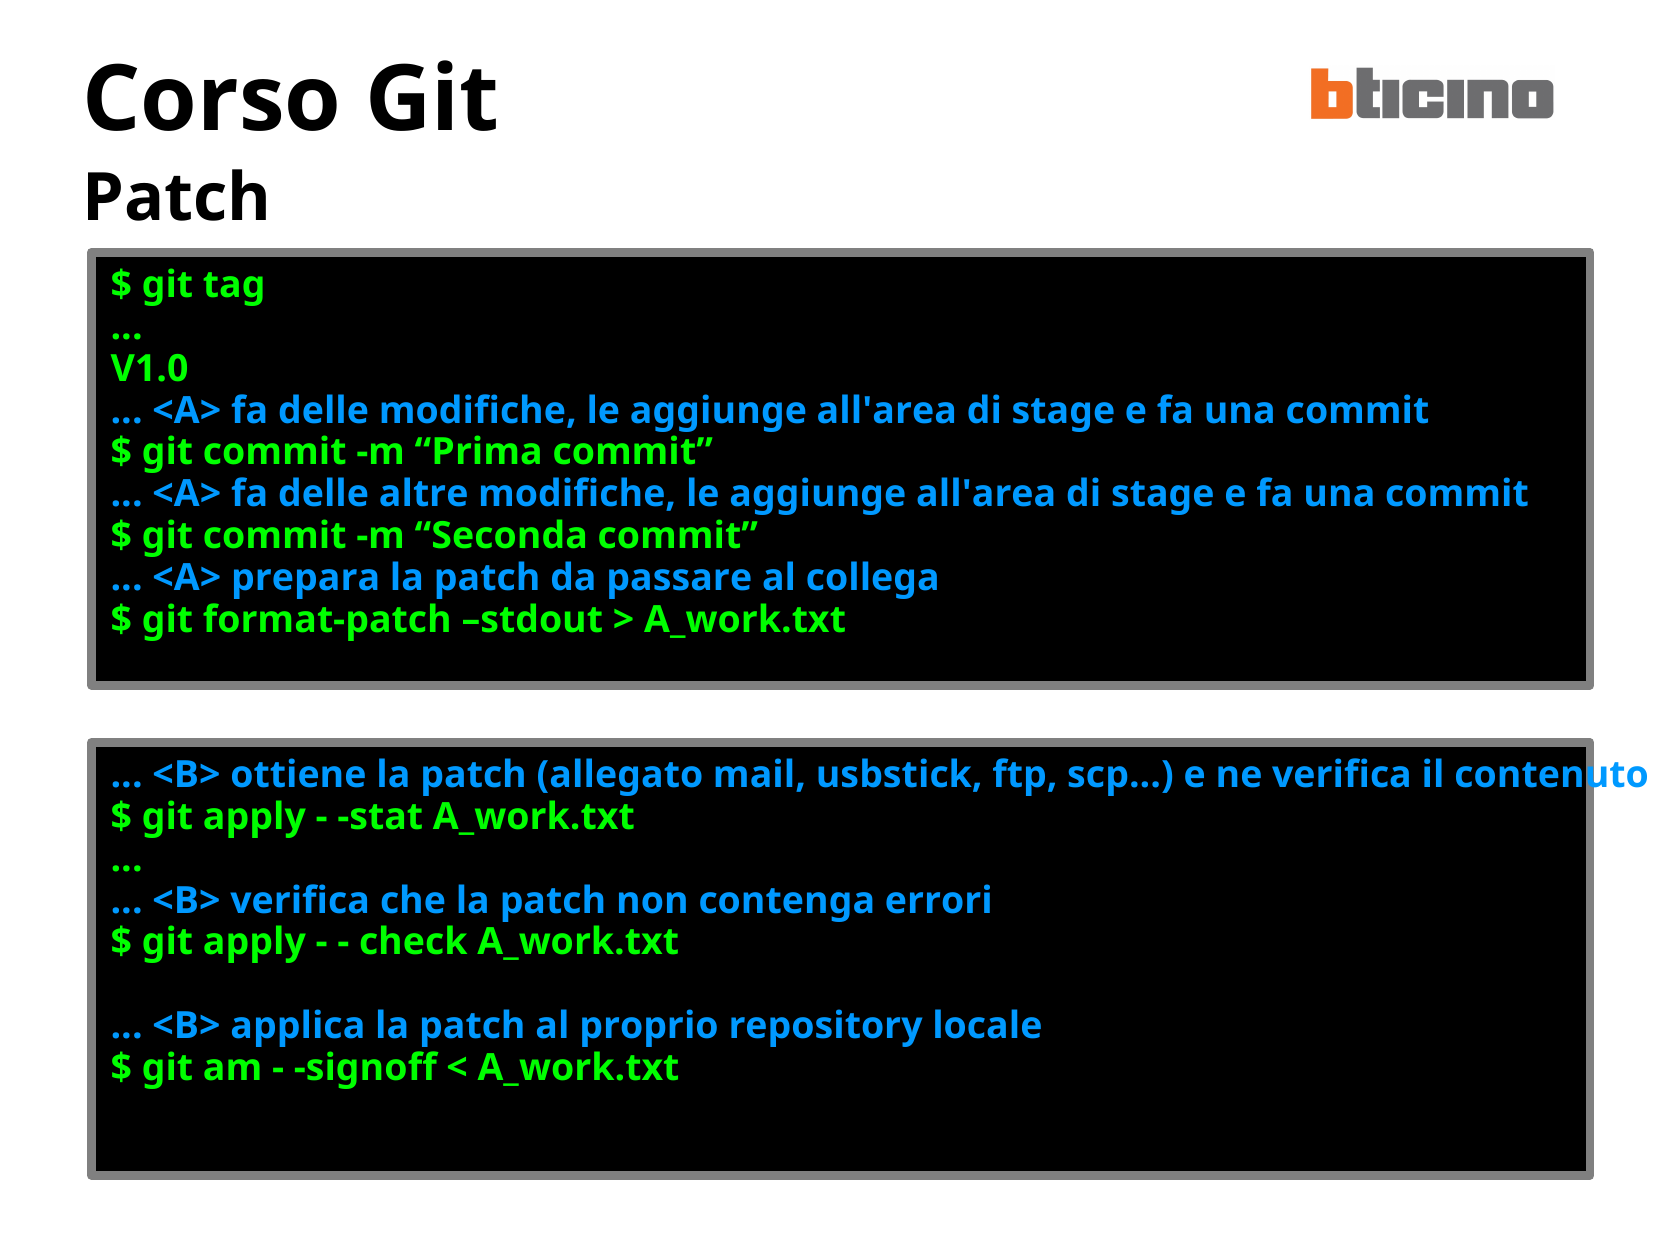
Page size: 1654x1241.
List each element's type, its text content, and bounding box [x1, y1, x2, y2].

text_box ... <B> ottiene la patch (allegato mail, usbstick, ftp, scp...) e ne verifica il contenuto $ git apply - -stat A_work.txt ... ... <B> verifica che la patch non contenga errori $ git apply - - check A_work.txt ... <B> applica la patch al proprio repository locale $ git am - -signoff < A_work.txt [91, 742, 1591, 1176]
list Patch [82, 156, 1561, 246]
text_box $ git tag ... V1.0 ... <A> fa delle modifiche, le aggiunge all'area di stage e fa una commit $ git commit -m “Prima commit” ... <A> fa delle altre modifiche, le aggiunge all'area di stage e fa una commit $ git commit -m “Seconda commit” ... <A> prepara la patch da passare al collega $ git format-patch –stdout > A_work.txt [91, 252, 1591, 686]
title Corso Git [82, 48, 1570, 151]
